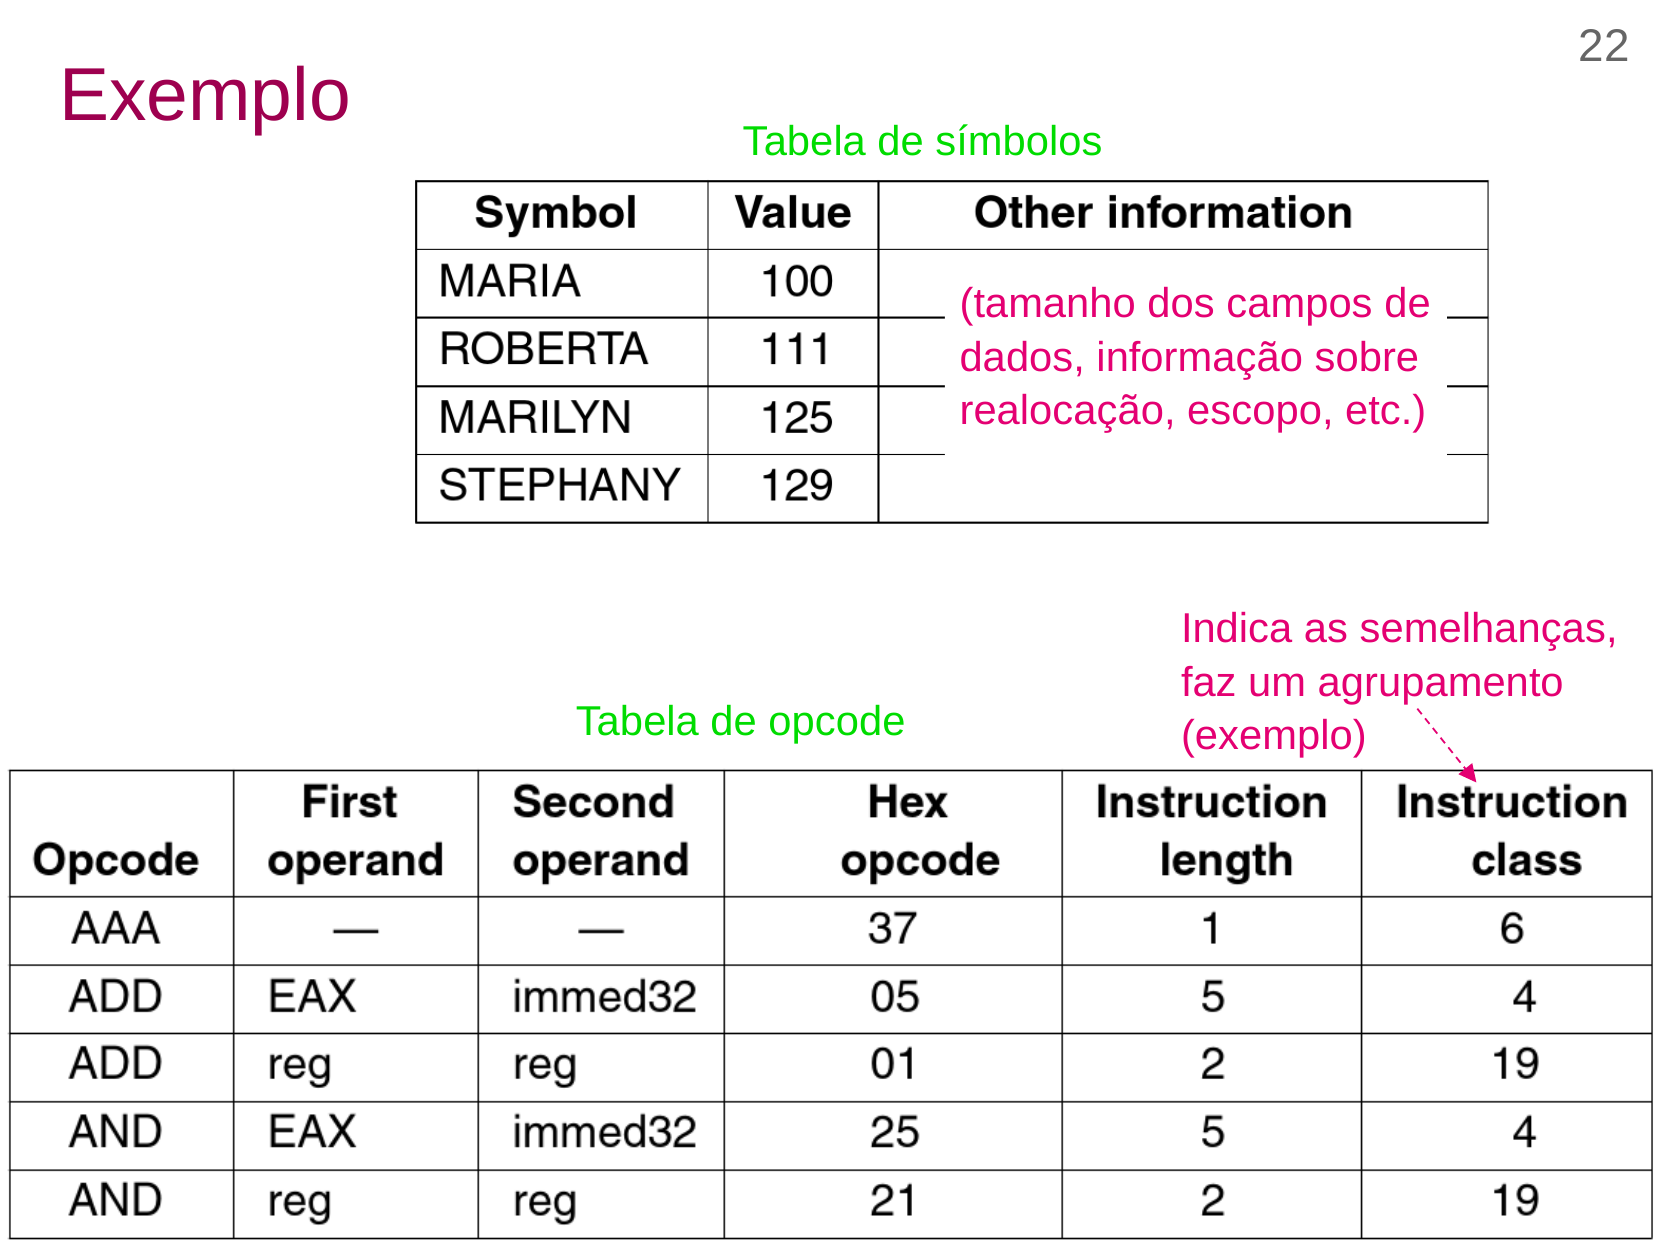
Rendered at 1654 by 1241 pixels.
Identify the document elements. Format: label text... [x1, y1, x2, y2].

title Exemplo [59, 29, 1595, 148]
text_box Tabela de símbolos [649, 103, 1196, 188]
text_box (tamanho dos campos de dados, informação sobre realocação, escopo, etc.) [944, 265, 1447, 458]
picture [413, 177, 1496, 528]
text_box Indica as semelhanças, faz um agrupamento (exemplo) [1166, 590, 1639, 766]
picture [2, 767, 1654, 1241]
text_box Tabela de opcode [561, 683, 921, 768]
